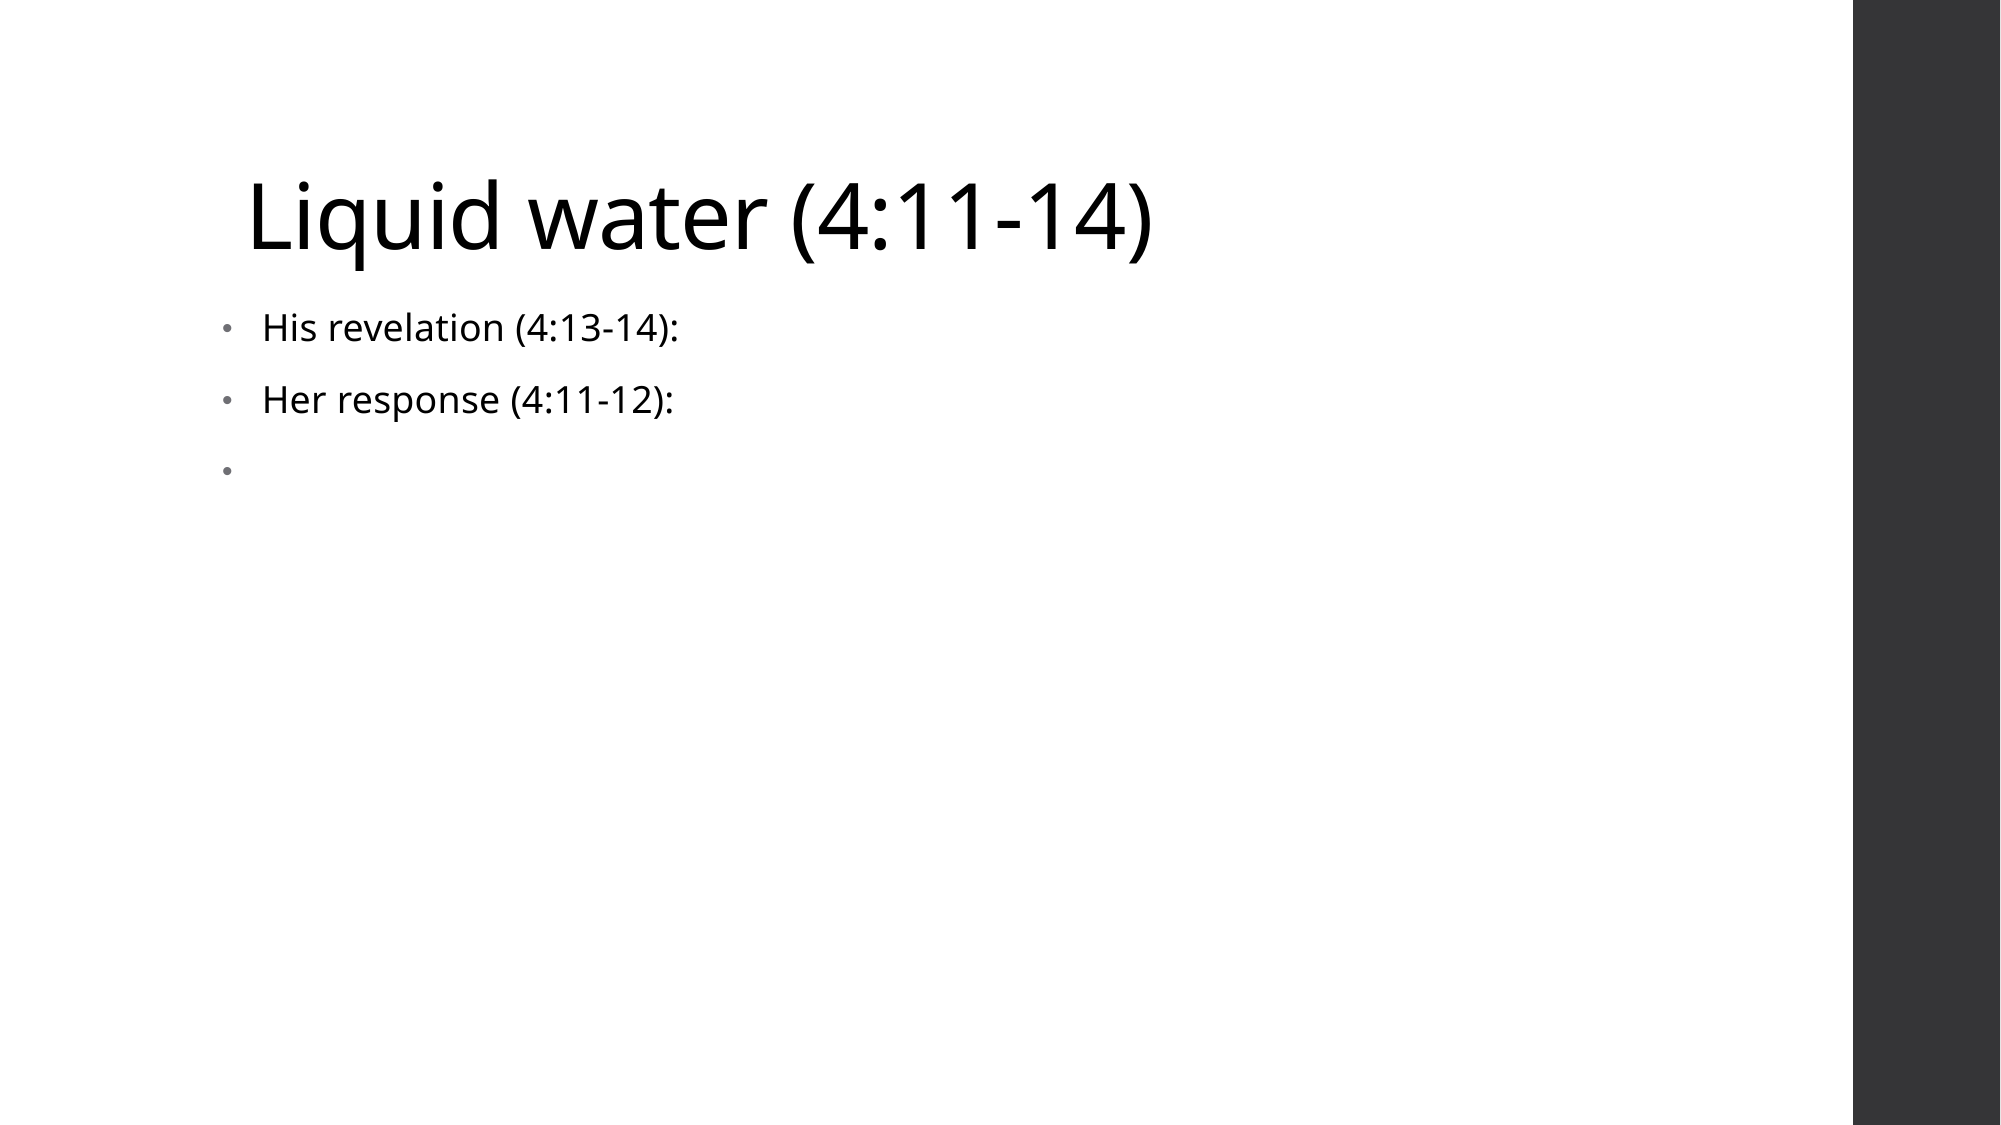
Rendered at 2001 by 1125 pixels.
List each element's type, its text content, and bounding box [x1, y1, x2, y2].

list His revelation (4:13-14): Her response (4:11-12): [206, 299, 1617, 1014]
title Liquid water (4:11-14) [206, 60, 1797, 278]
